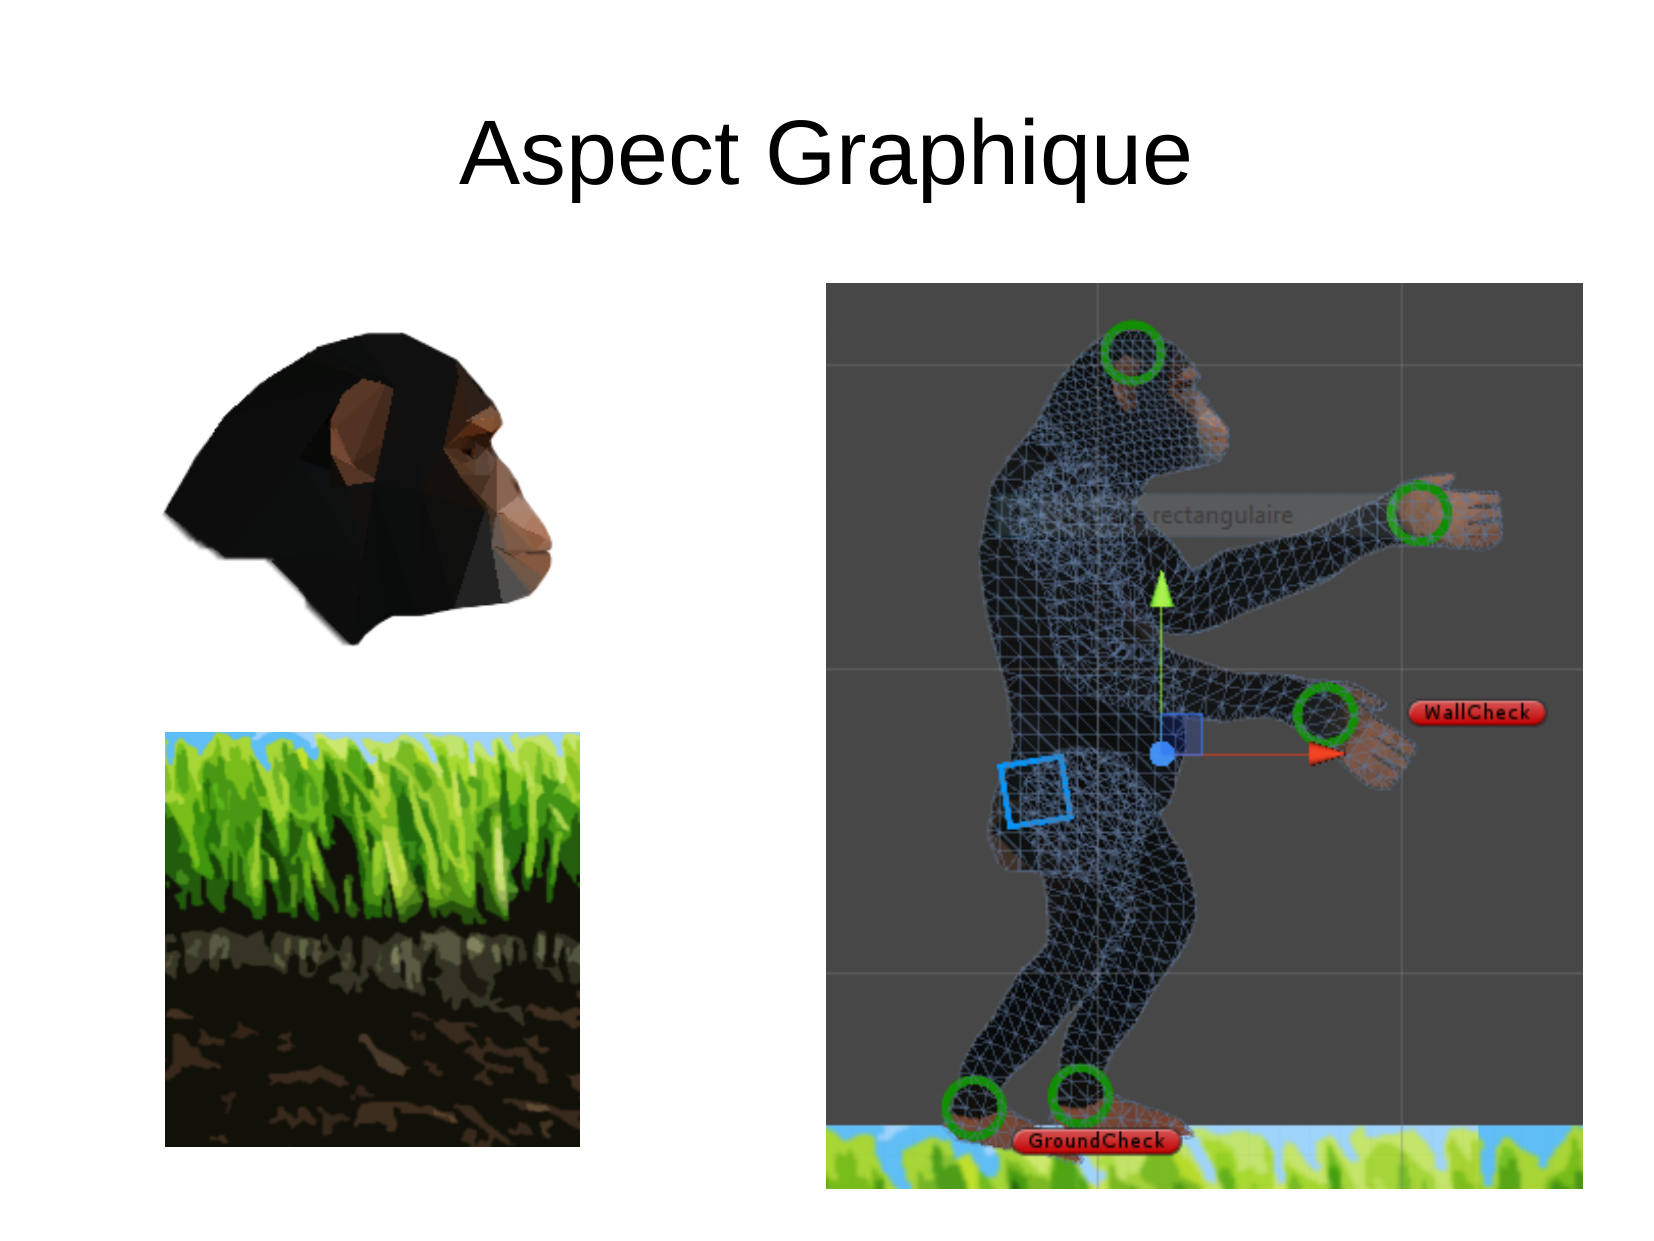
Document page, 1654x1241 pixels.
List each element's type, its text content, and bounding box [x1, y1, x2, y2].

picture [826, 283, 1583, 1189]
picture [165, 732, 580, 1147]
picture [106, 256, 624, 670]
title Aspect Graphique [82, 49, 1571, 257]
